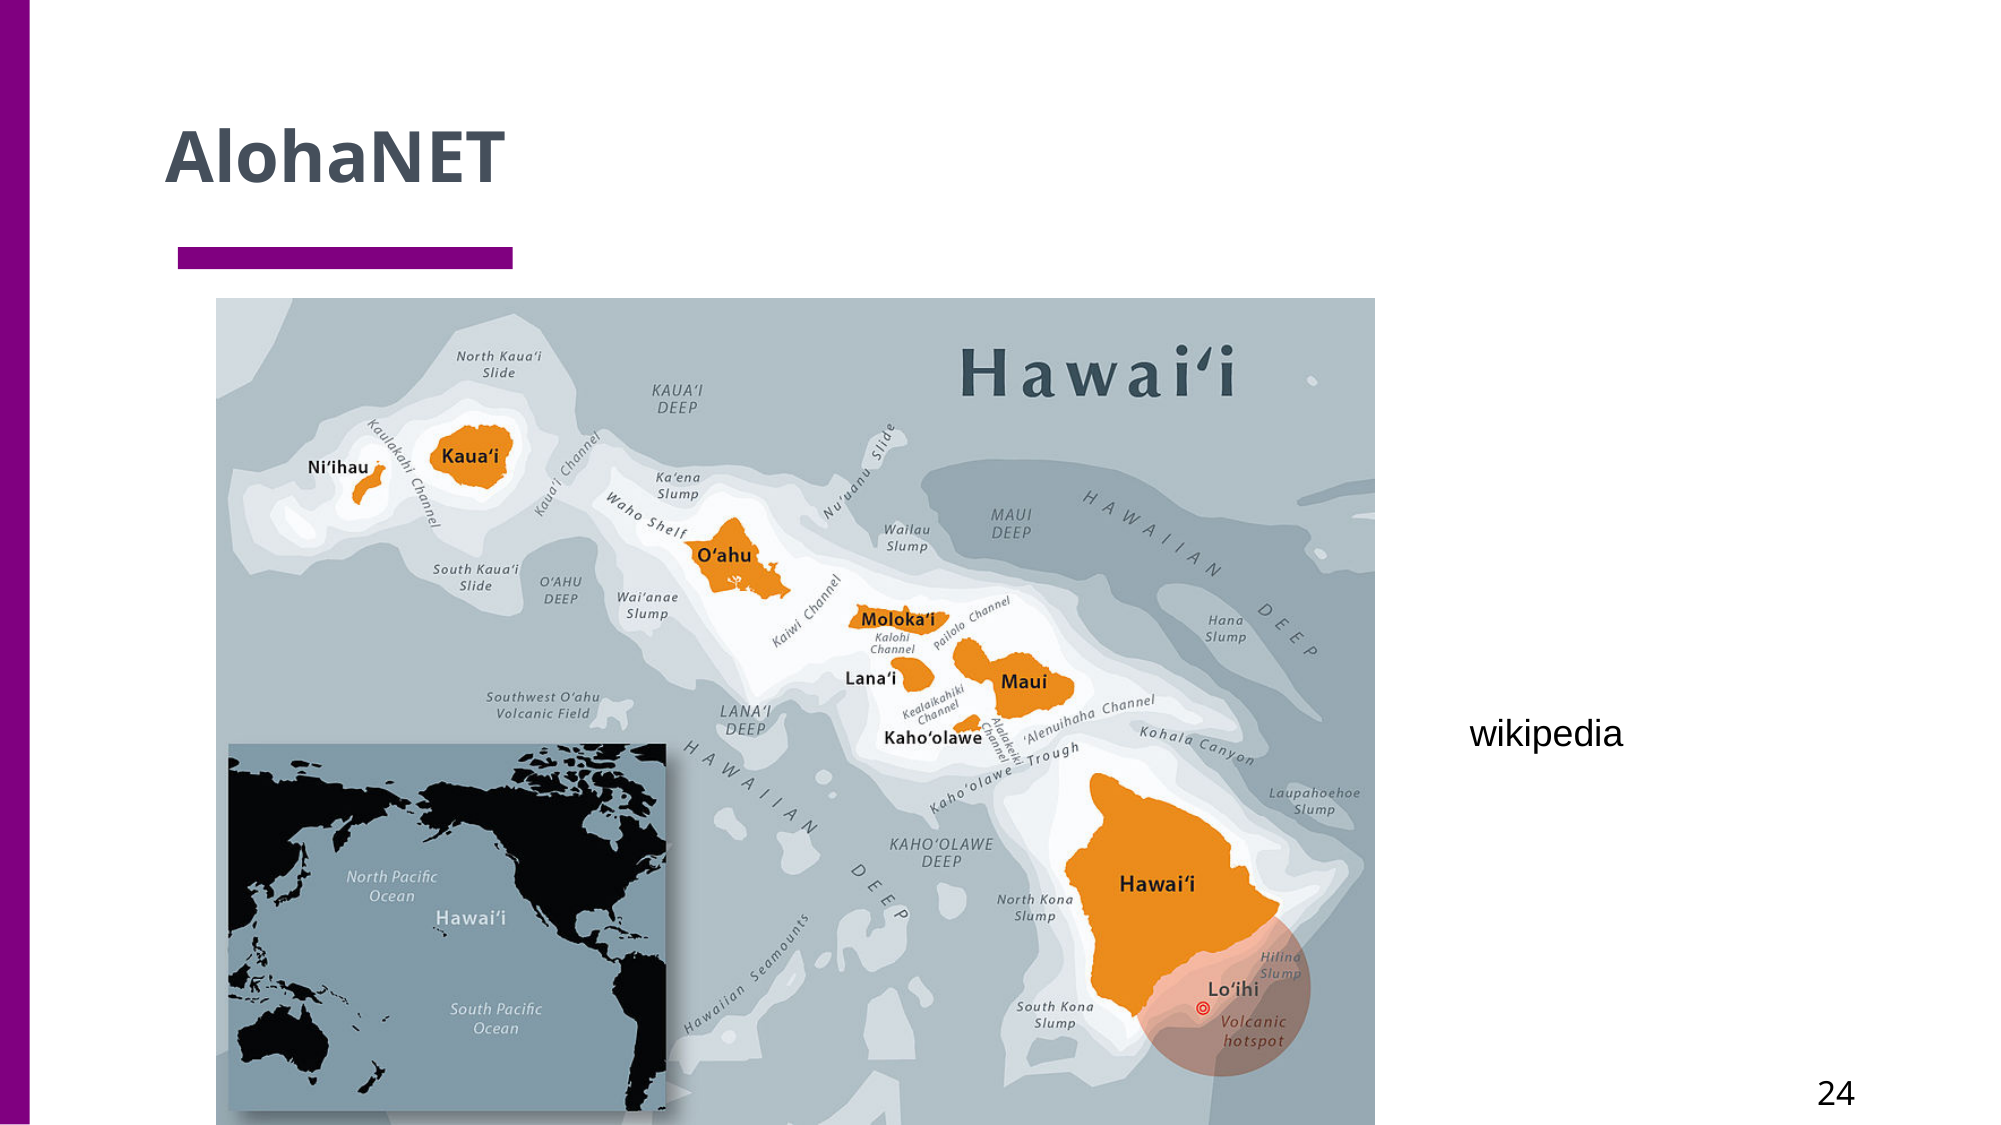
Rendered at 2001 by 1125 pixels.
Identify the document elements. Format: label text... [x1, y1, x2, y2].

text_box wikipedia [1455, 705, 1639, 762]
text_box AlohaNET [151, 0, 1849, 212]
picture [216, 298, 1375, 1125]
